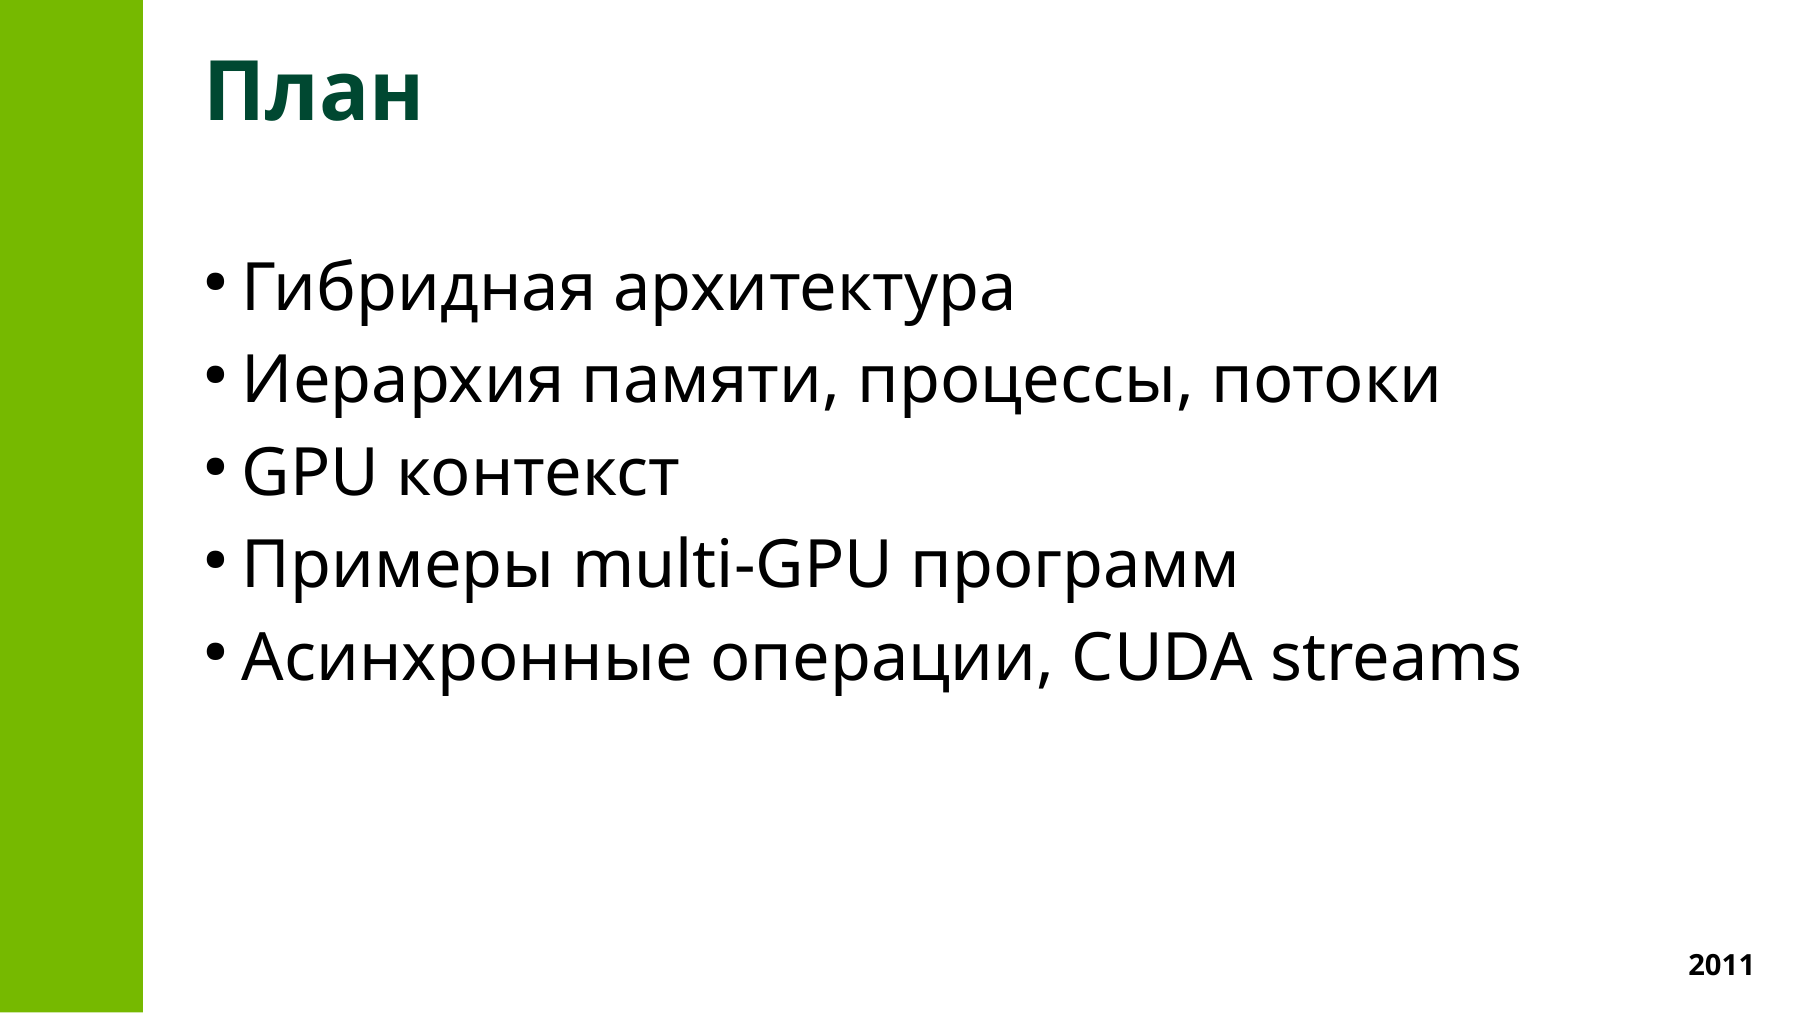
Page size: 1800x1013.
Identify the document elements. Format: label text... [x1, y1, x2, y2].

title План [188, 40, 1733, 211]
list Гибридная архитектура Иерархия памяти, процессы, потоки GPU контекст Примеры multi-GPU программ Асинхронные операции, CUDA streams [188, 236, 1733, 906]
